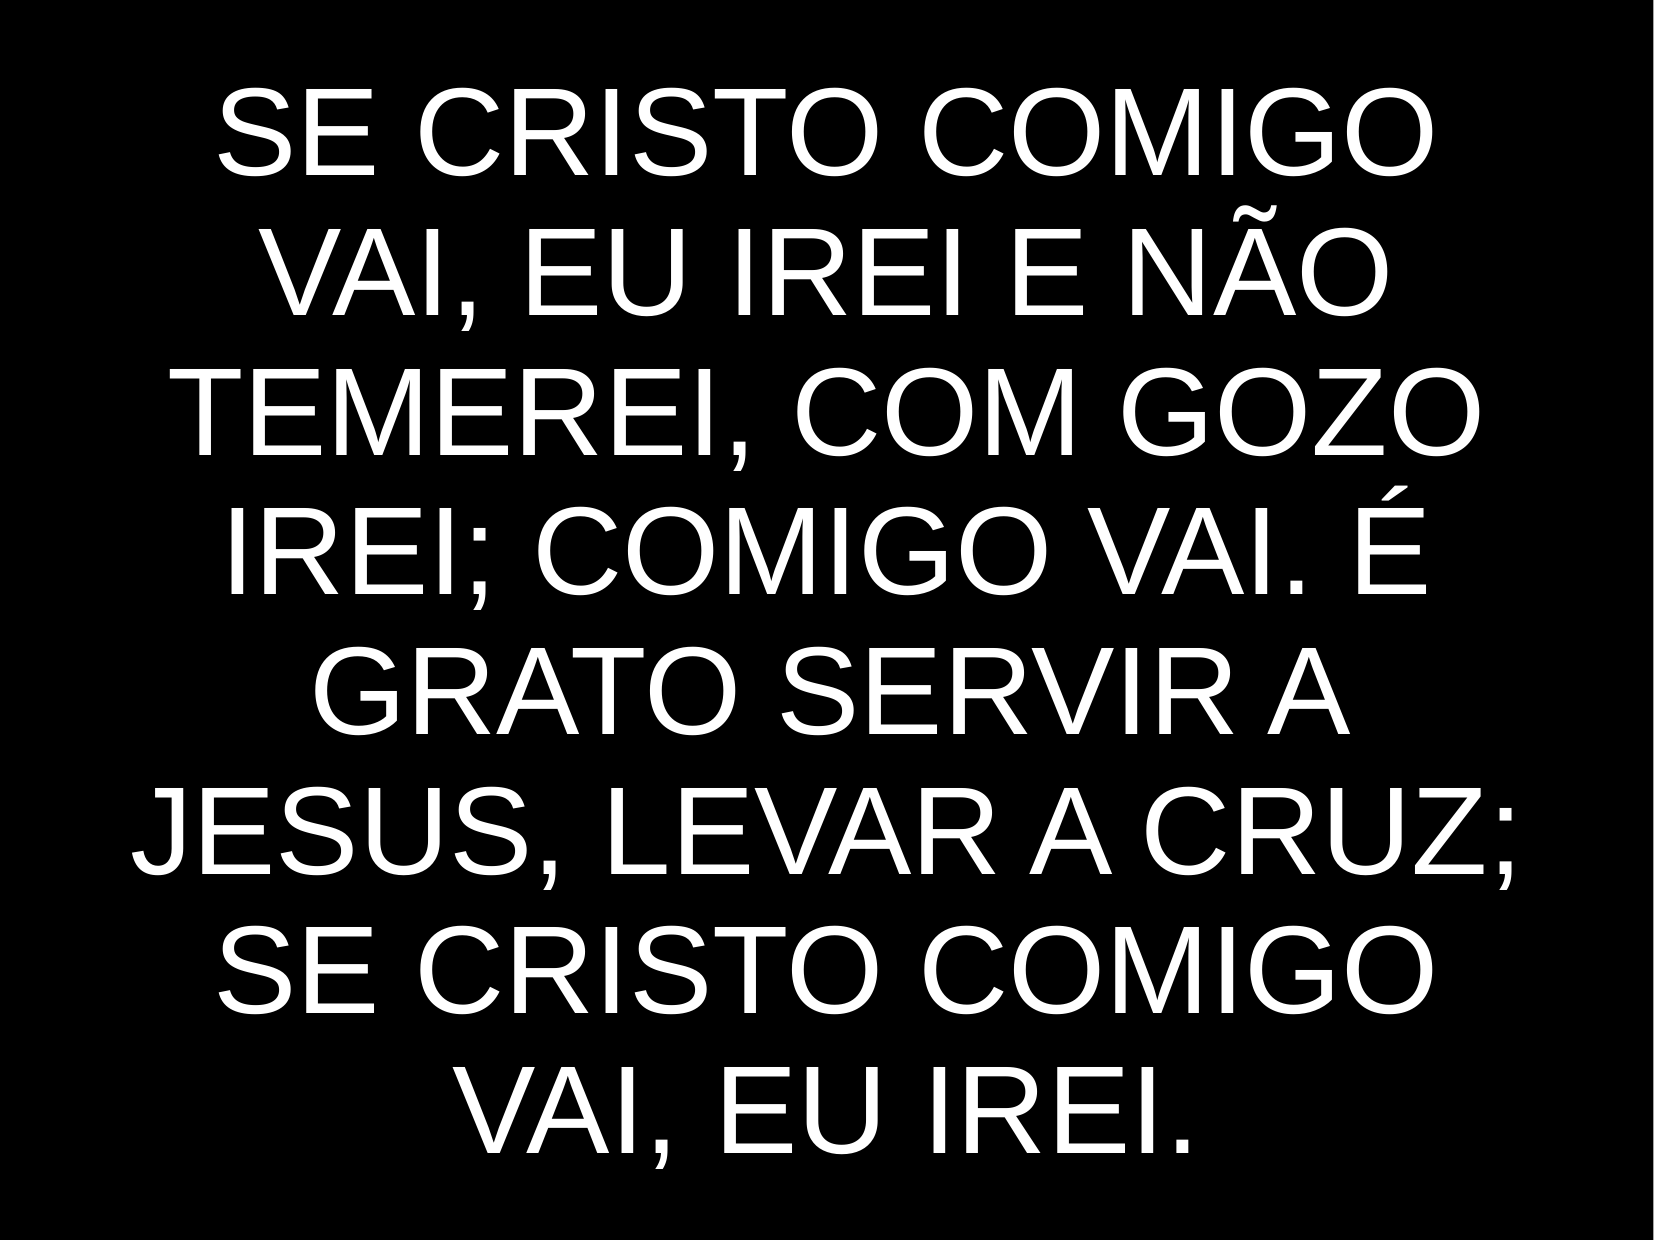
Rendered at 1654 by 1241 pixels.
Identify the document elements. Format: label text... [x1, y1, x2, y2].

subtitle SE CRISTO COMIGO VAI, EU IREI E NÃO TEMEREI, COM GOZO IREI; COMIGO VAI. É GRATO SERVIR A JESUS, LEVAR A CRUZ; SE CRISTO COMIGO VAI, EU IREI. [82, 49, 1571, 1193]
